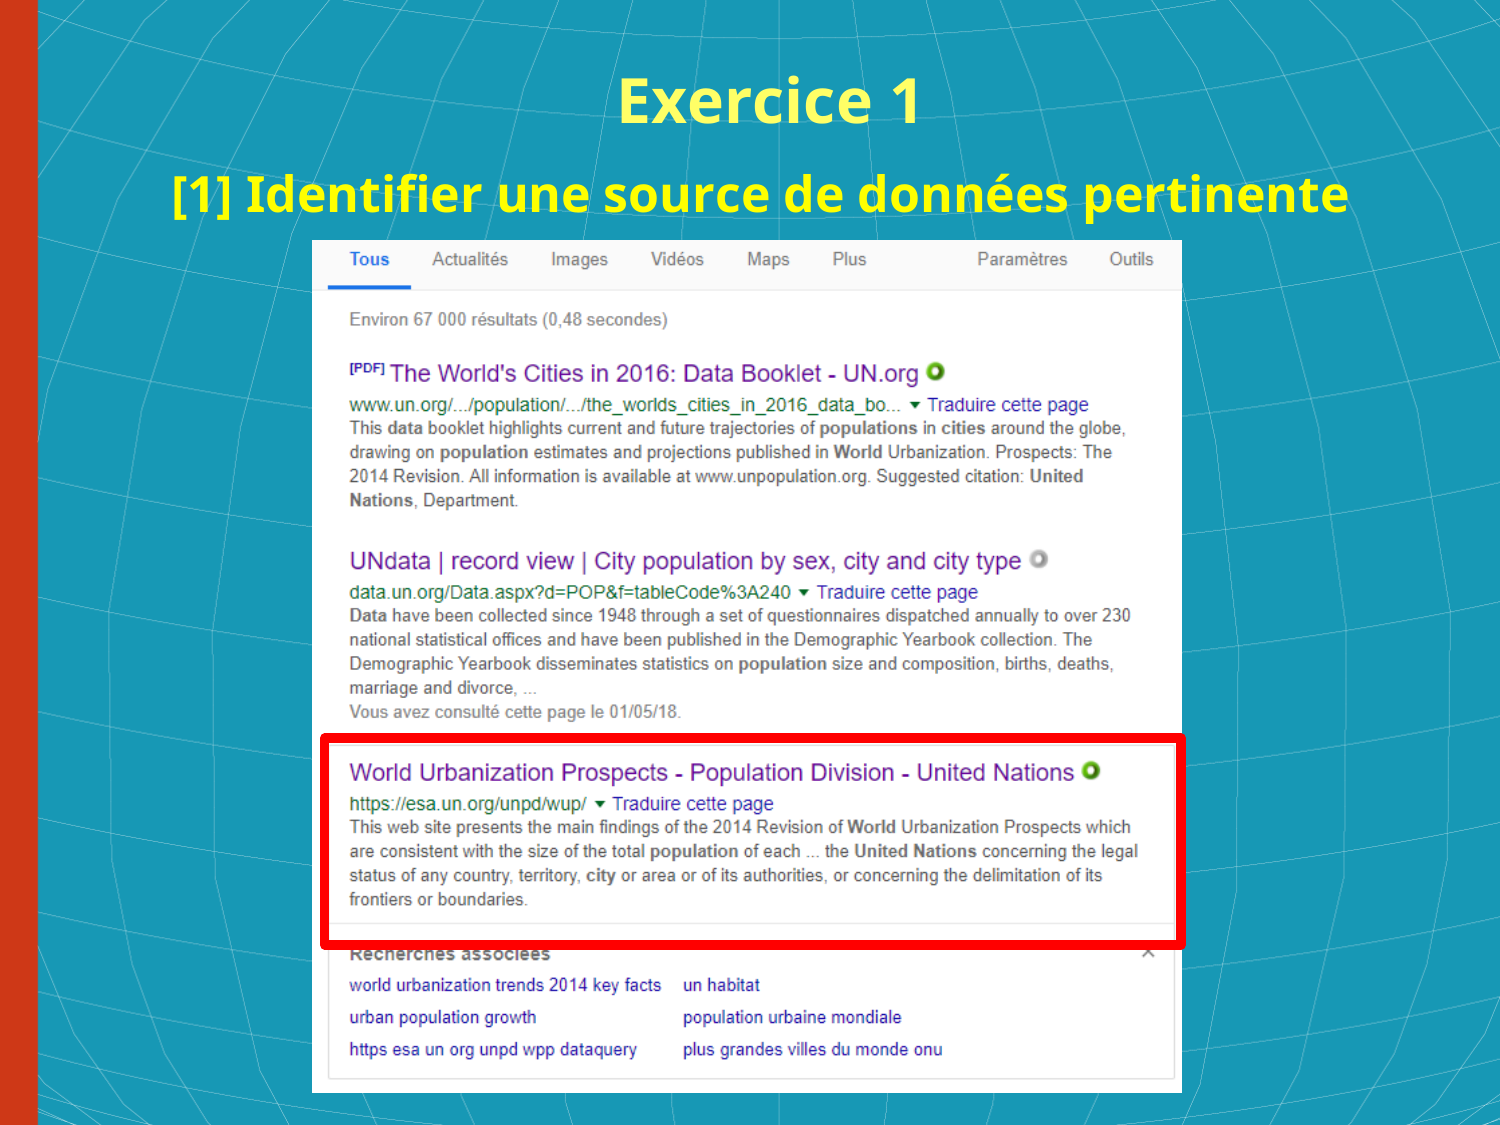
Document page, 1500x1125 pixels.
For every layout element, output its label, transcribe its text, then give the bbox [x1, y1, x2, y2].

list [1] Identifier une source de données pertinente [59, 159, 1477, 276]
picture [0, 0, 1500, 1125]
title Exercice 1 [65, 20, 1477, 159]
